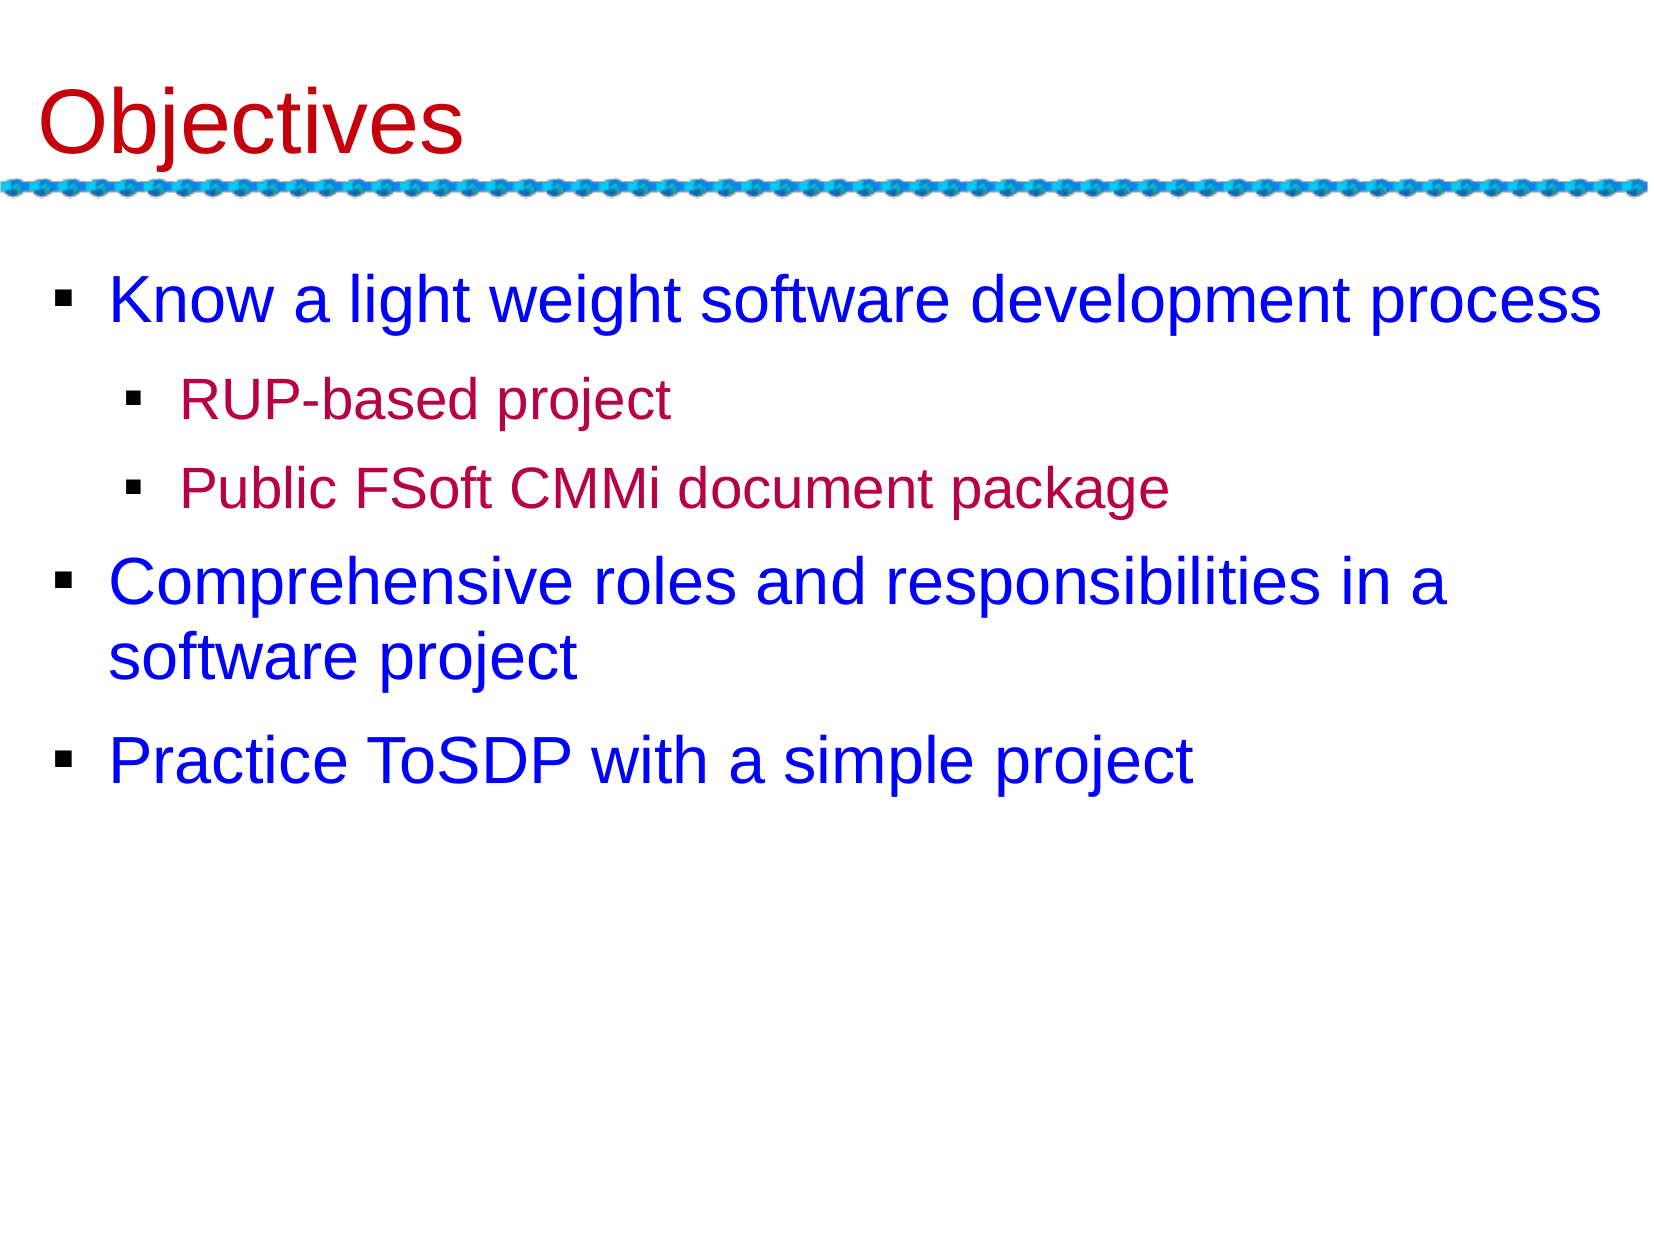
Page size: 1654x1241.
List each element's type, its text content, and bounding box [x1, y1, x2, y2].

picture [0, 178, 37, 199]
list Know a light weight software development process RUP-based project Public FSoft CMMi document package Comprehensive roles and responsibilities in a software project Practice ToSDP with a simple project [37, 262, 1651, 1163]
title Objectives [37, 37, 1651, 208]
